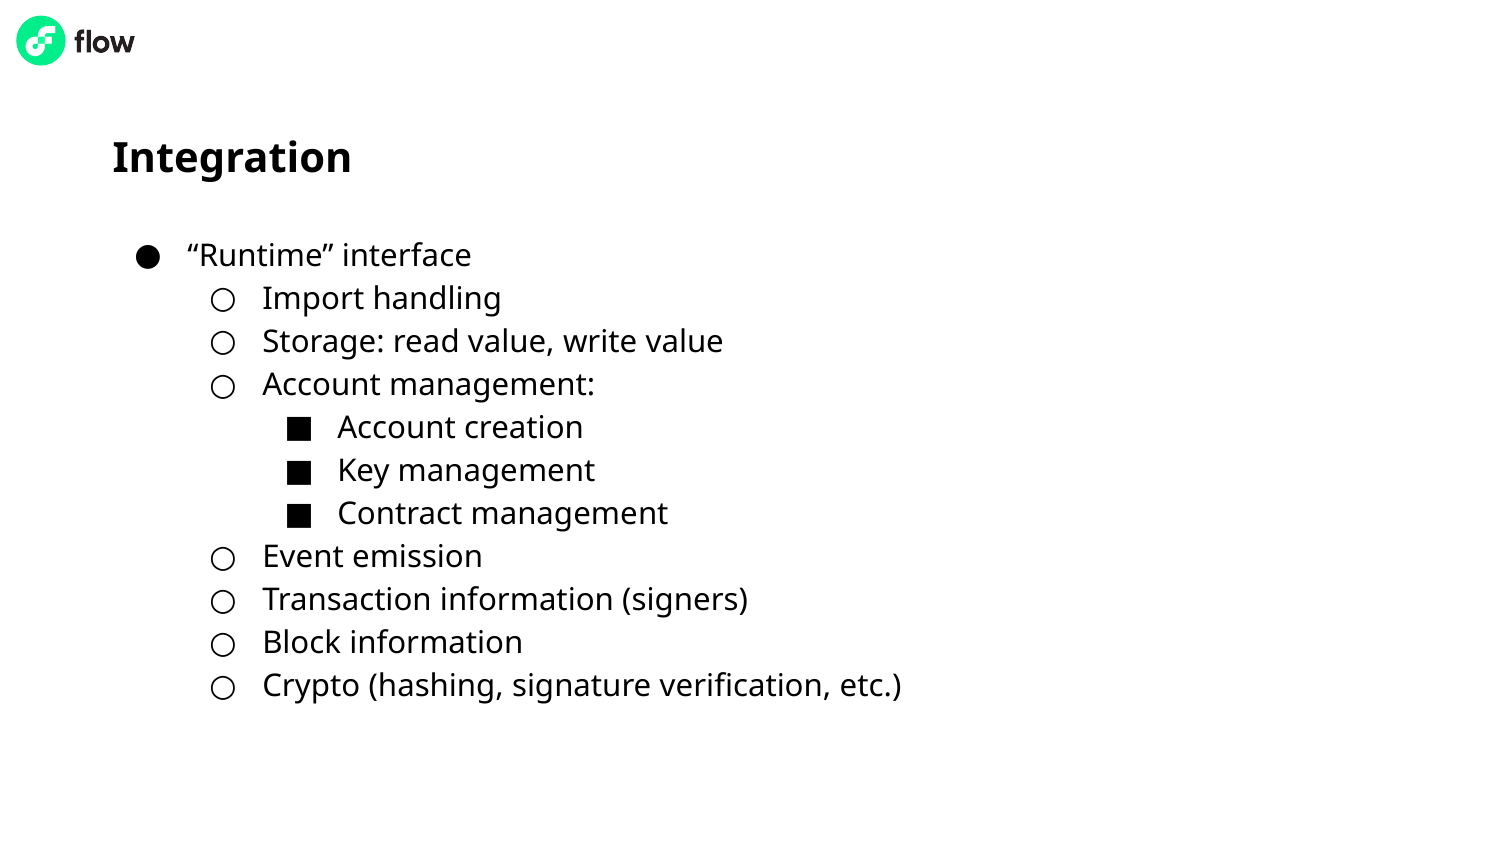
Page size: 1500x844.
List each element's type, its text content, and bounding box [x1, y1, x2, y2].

text_box “Runtime” interface Import handling Storage: read value, write value Account management: Account creation Key management Contract management Event emission Transaction information (signers) Block information Crypto (hashing, signature verification, etc.) [97, 214, 1409, 777]
text_box Integration [97, 115, 820, 197]
picture [14, 14, 137, 67]
